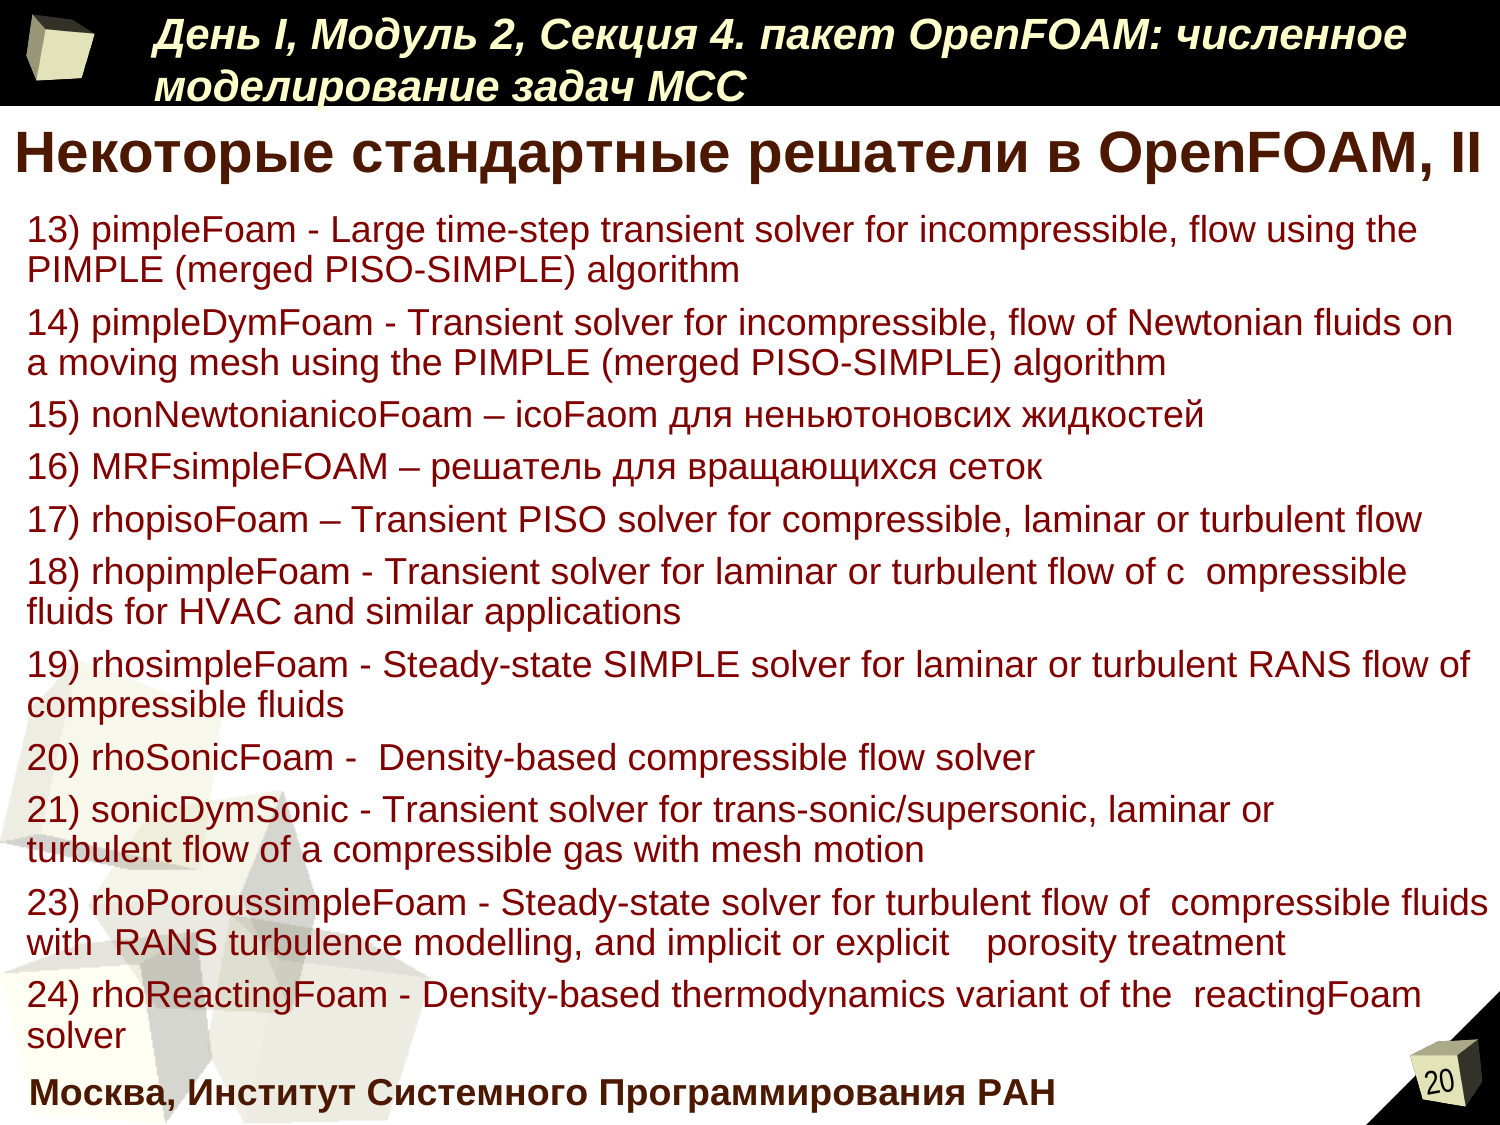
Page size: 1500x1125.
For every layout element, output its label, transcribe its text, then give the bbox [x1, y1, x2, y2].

picture [324, 1089, 331, 1100]
picture [194, 1089, 200, 1099]
picture [423, 1089, 433, 1102]
picture [151, 1096, 158, 1102]
text_box Некоторые стандартные решатели в OpenFOAM, II [0, 106, 1500, 192]
picture [66, 1089, 75, 1102]
picture [282, 1089, 288, 1099]
picture [400, 1089, 406, 1099]
picture [41, 1089, 46, 1098]
list 13) pimpleFoam - Large time-step transient solver for incompressible, flow using the PIMPLE (merged PISO-SIMPLE) algorithm 14) pimpleDymFoam - Transient solver for incompressible, flow of Newtonian fluids on a moving mesh using the PIMPLE (merged PISO-SIMPLE) algorithm 15) nonNewtonianicoFoam – icoFaom для неньютоновсих жидкостей 16) MRFsimpleFOAM – решатель для вращающихся сеток 17) rhopisoFoam – Transient PISO solver for compressible, laminar or turbulent flow 18) rhopimpleFoam - Transient solver for laminar or turbulent flow of c ompressible fluids for HVAC and similar applications 19) rhosimpleFoam - Steady-state SIMPLE solver for laminar or turbulent RANS flow of compressible fluids 20) rhoSonicFoam - Density-based compressible flow solver 21) sonicDymSonic - Transient solver for trans-sonic/supersonic, laminar or turbulent flow of a compressible gas with mesh motion 23) rhoPoroussimpleFoam - Steady-state solver for turbulent flow of compressible fluids with RANS turbulence modelling, and implicit or explicit porosity treatment 24) rhoReactingFoam - Density-based thermodynamics variant of the reactingFoam solver [11, 202, 1500, 1089]
picture [0, 659, 433, 1125]
picture [130, 1096, 138, 1102]
